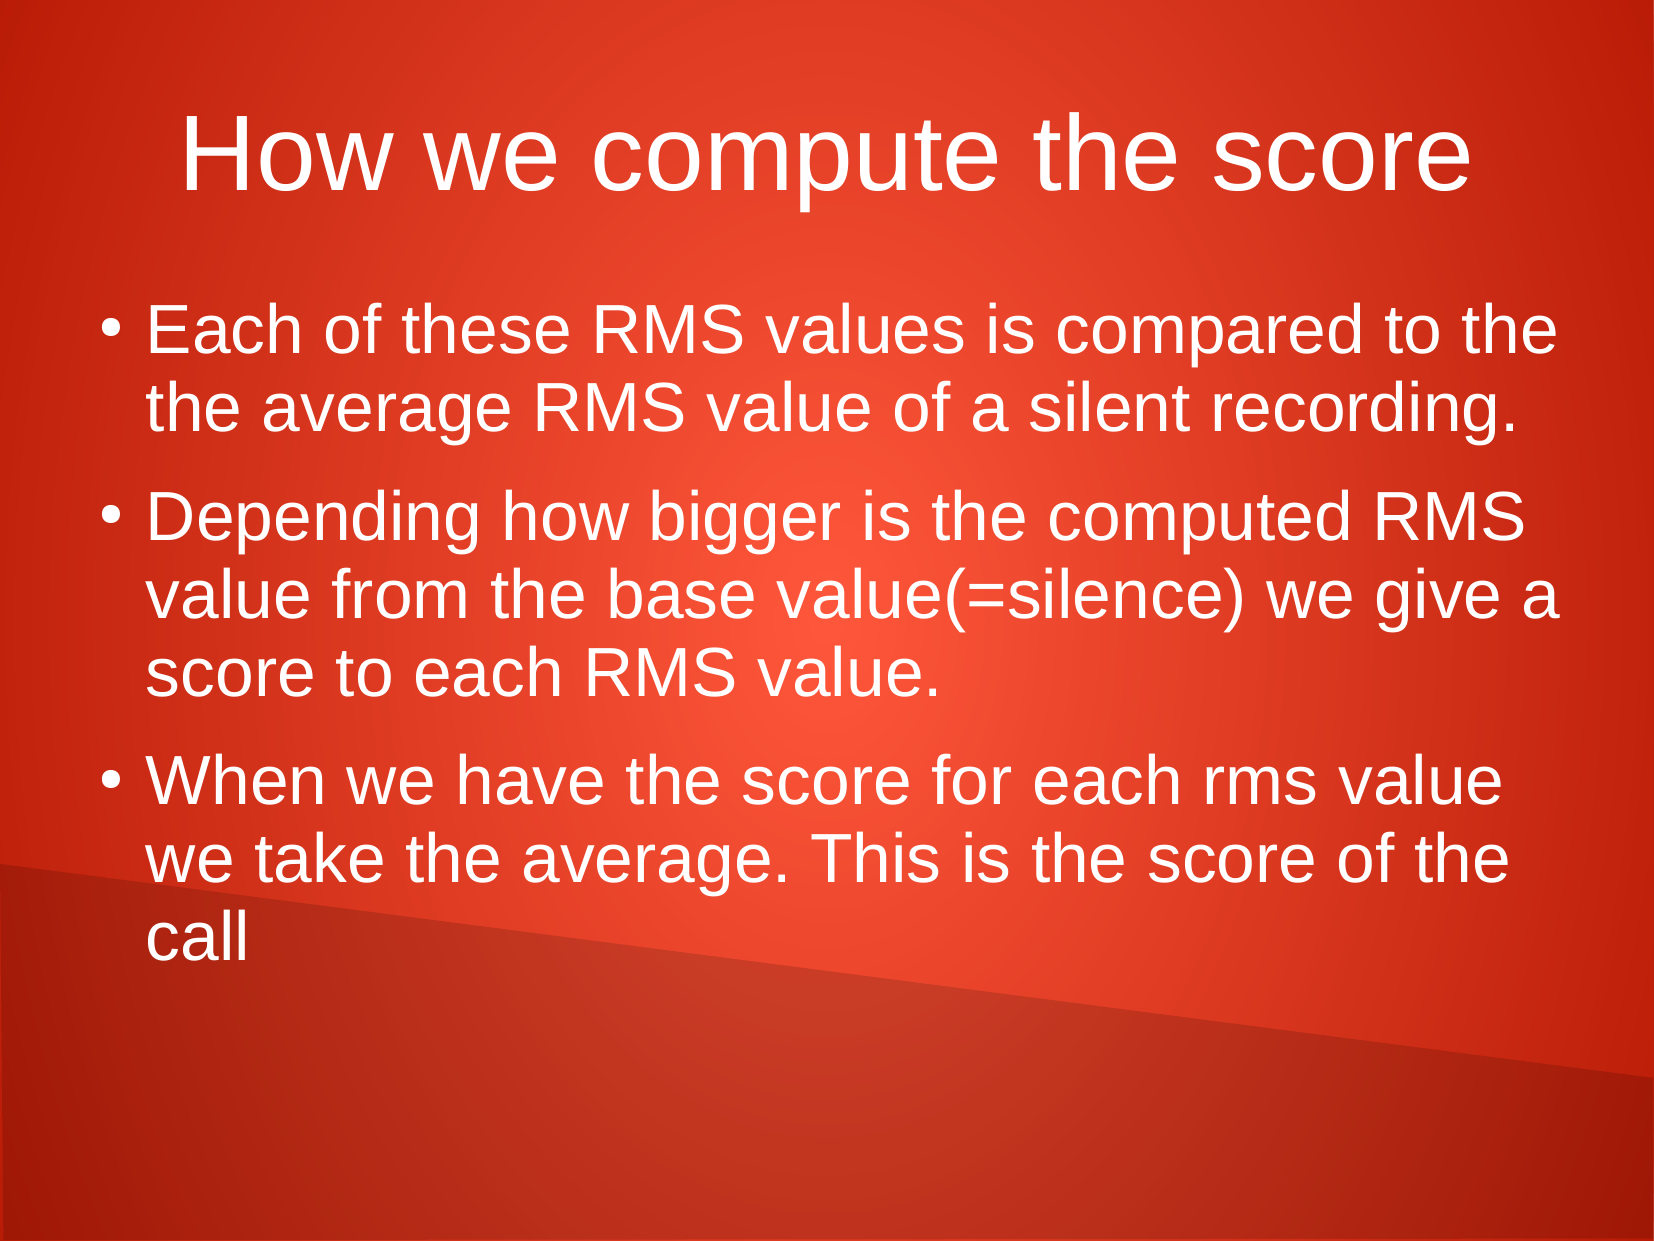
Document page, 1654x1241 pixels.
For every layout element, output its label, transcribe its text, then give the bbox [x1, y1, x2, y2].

list Each of these RMS values is compared to the the average RMS value of a silent recording. Depending how bigger is the computed RMS value from the base value(=silence) we give a score to each RMS value. When we have the score for each rms value we take the average. This is the score of the call [82, 290, 1571, 1010]
title How we compute the score [82, 49, 1571, 257]
